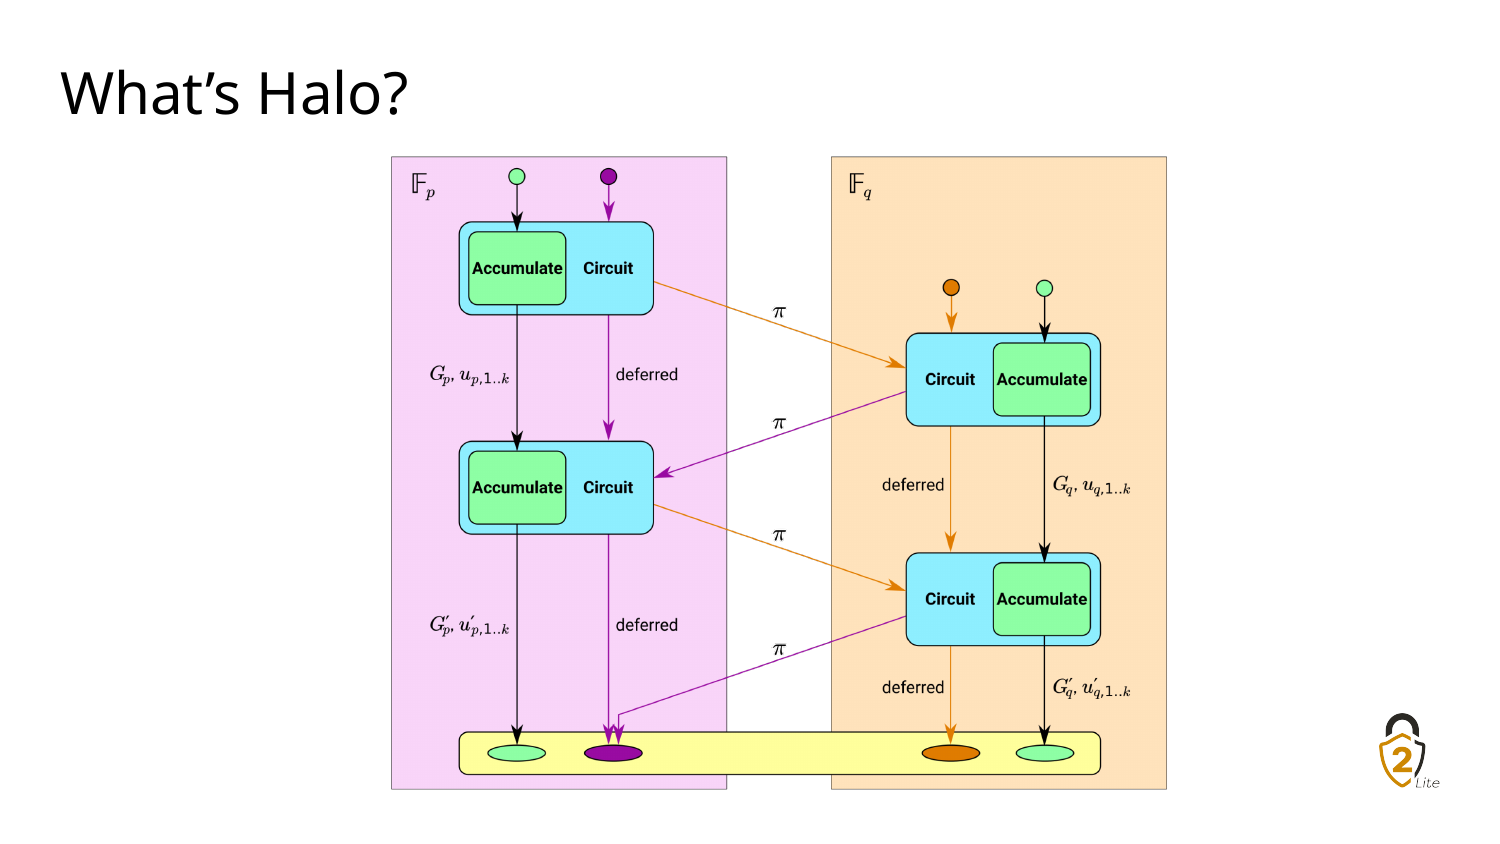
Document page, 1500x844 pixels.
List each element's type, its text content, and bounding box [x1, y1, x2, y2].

picture [355, 150, 1203, 794]
title What’s Halo? [60, 56, 1434, 151]
picture [1379, 713, 1440, 788]
